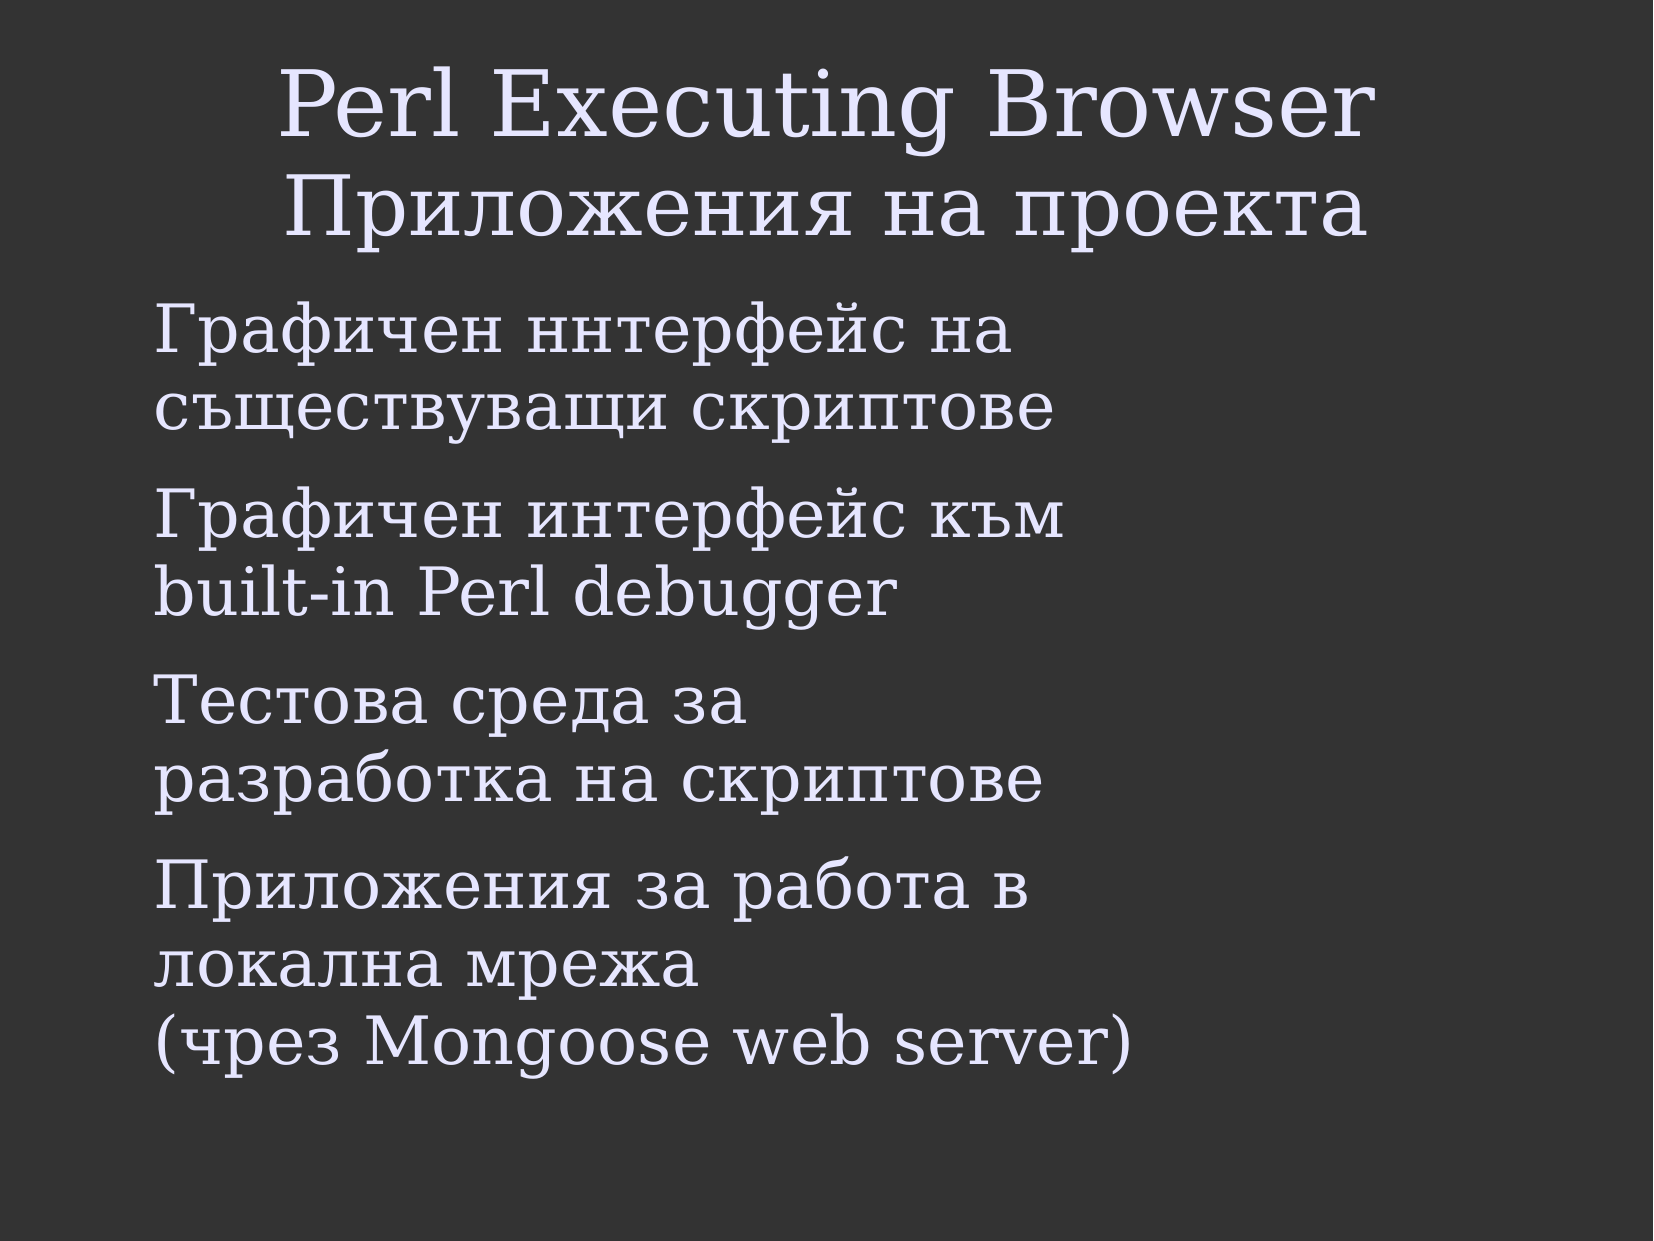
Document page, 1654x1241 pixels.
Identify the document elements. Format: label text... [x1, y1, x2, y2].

title Perl Executing Browser Приложения на проекта [82, 49, 1571, 257]
list Графичен ннтерфейс на съществуващи скриптове Графичен интерфейс към built-in Perl debugger Тестова среда за разработка на скриптове Приложения за работа в локална мрежа (чрез Mongoose web server) [82, 290, 1571, 1081]
